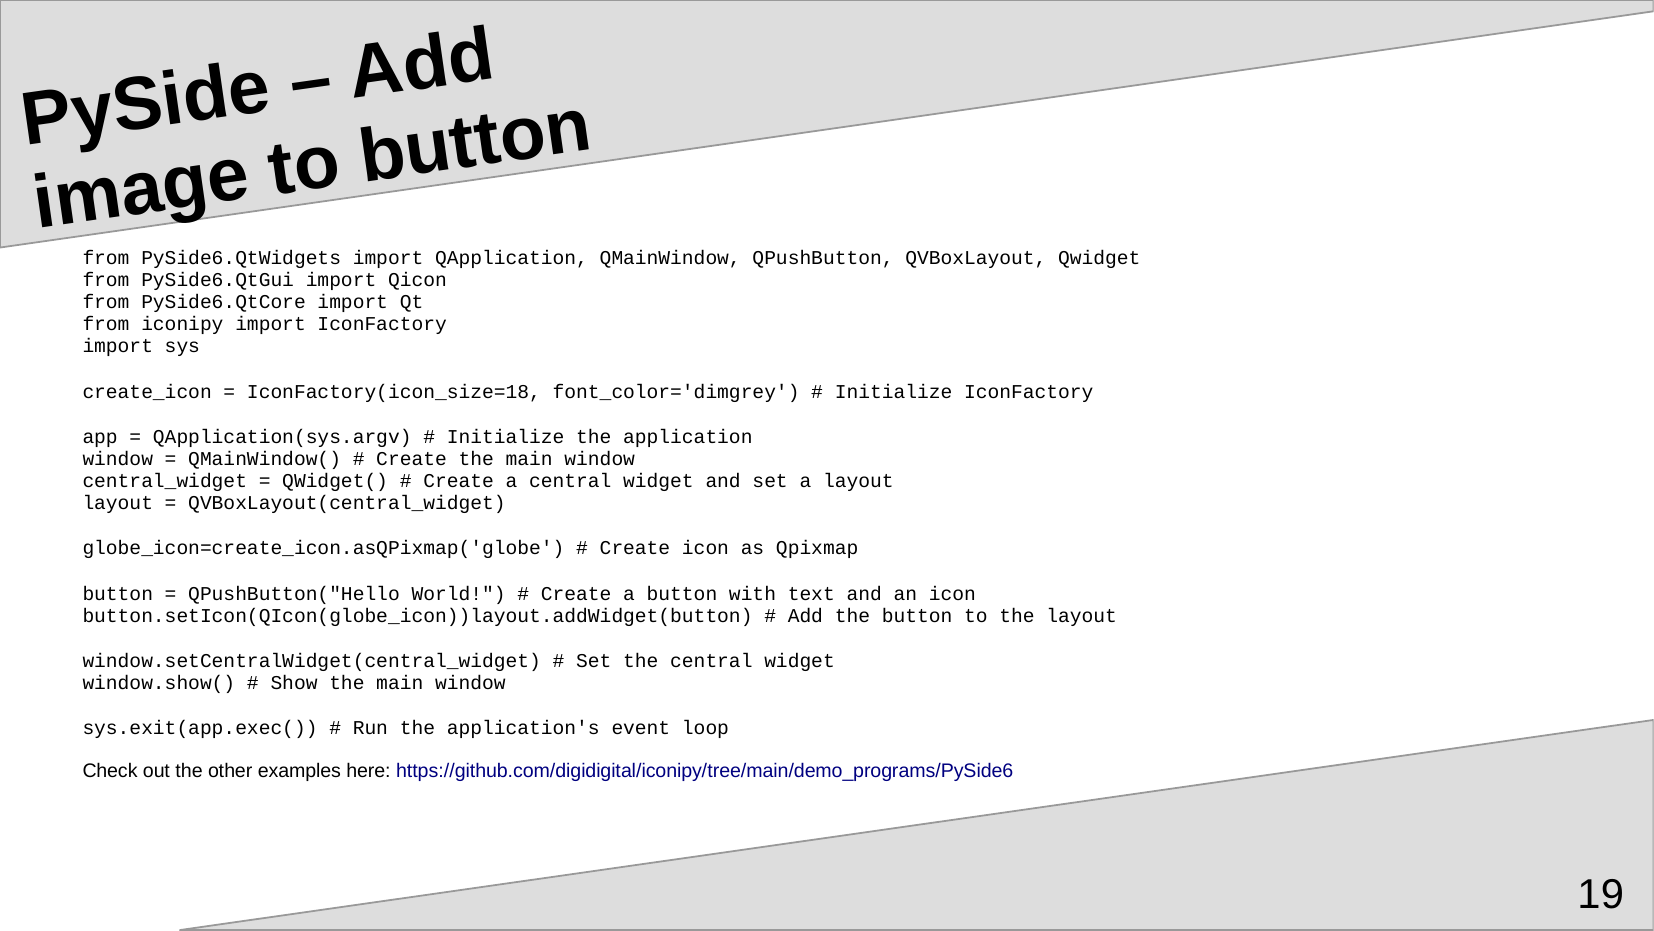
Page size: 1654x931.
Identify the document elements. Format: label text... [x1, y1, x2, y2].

list from PySide6.QtWidgets import QApplication, QMainWindow, QPushButton, QVBoxLayout, Qwidget from PySide6.QtGui import Qicon from PySide6.QtCore import Qt from iconipy import IconFactory import sys create_icon = IconFactory(icon_size=18, font_color='dimgrey') # Initialize IconFactory app = QApplication(sys.argv) # Initialize the application window = QMainWindow() # Create the main window central_widget = QWidget() # Create a central widget and set a layout layout = QVBoxLayout(central_widget) globe_icon=create_icon.asQPixmap('globe') # Create icon as Qpixmap button = QPushButton("Hello World!") # Create a button with text and an icon button.setIcon(QIcon(globe_icon))layout.addWidget(button) # Add the button to the layout window.setCentralWidget(central_widget) # Set the central widget window.show() # Show the main window sys.exit(app.exec()) # Run the application's event loop Check out the other examples here: https://github.com/digidigital/iconipy/tree/main/demo_programs/PySide6 [82, 248, 1538, 789]
title PySide – Add image to button [16, 0, 1502, 245]
